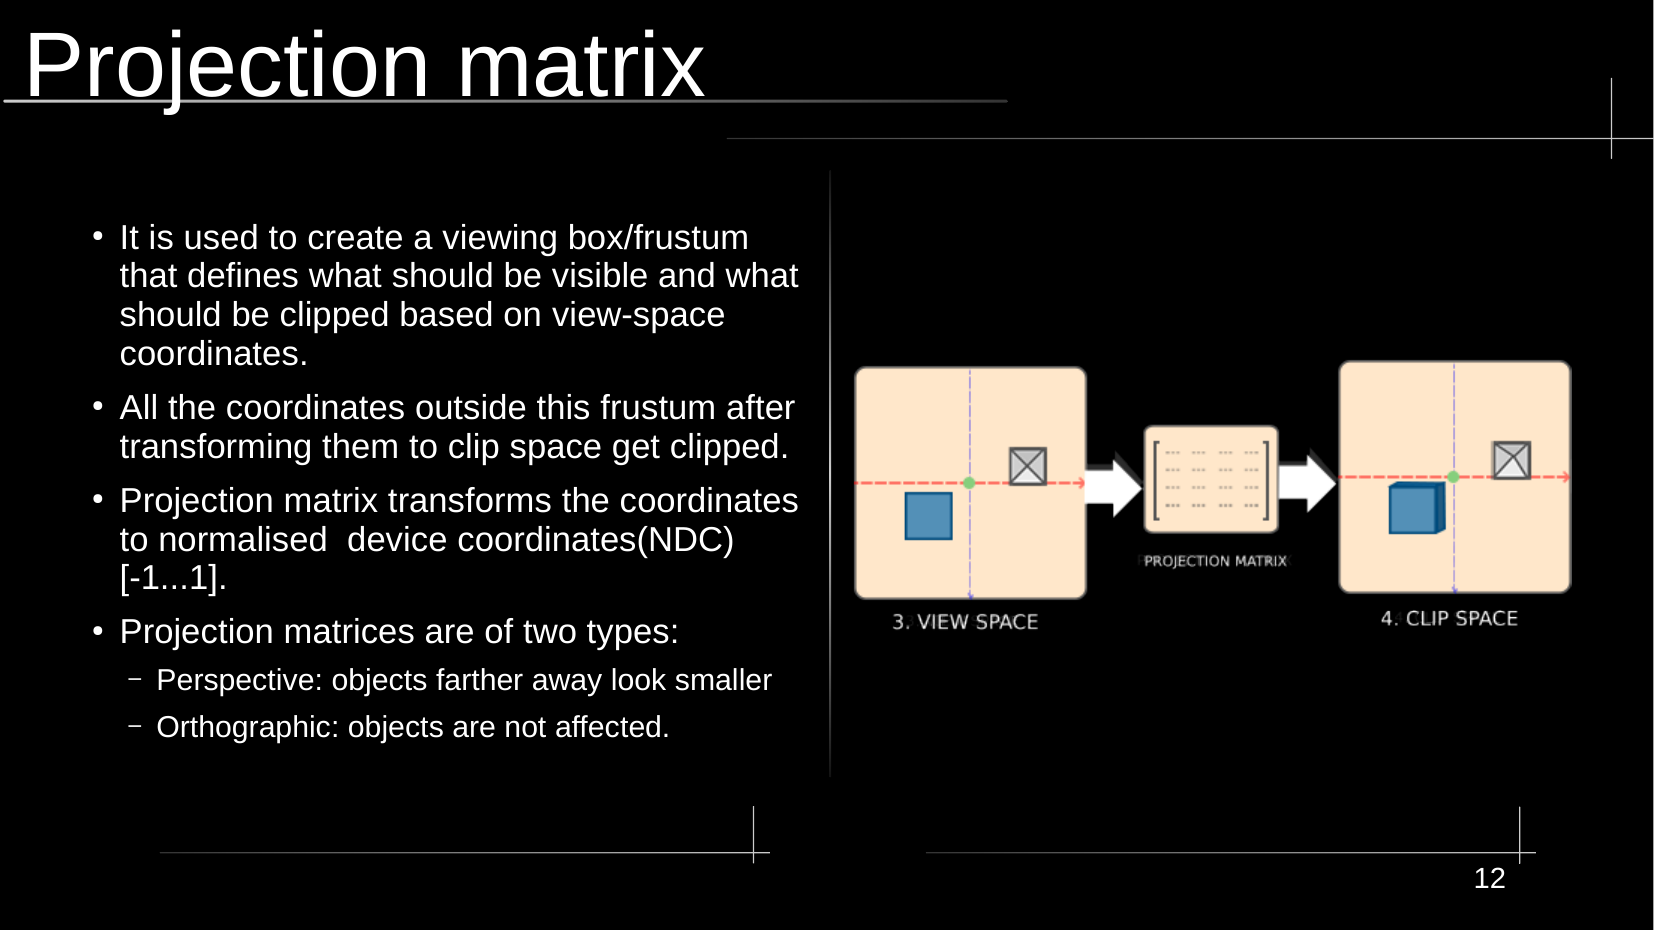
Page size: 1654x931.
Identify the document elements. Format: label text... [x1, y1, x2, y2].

title Projection matrix [23, 11, 1589, 119]
list It is used to create a viewing box/frustum that defines what should be visible and what should be clipped based on view-space coordinates. All the coordinates outside this frustum after transforming them to clip space get clipped. Projection matrix transforms the coordinates to normalised device coordinates(NDC) [-1...1]. Projection matrices are of two types: Perspective: objects farther away look smaller Orthographic: objects are not affected. [82, 217, 809, 758]
picture [845, 342, 1572, 632]
